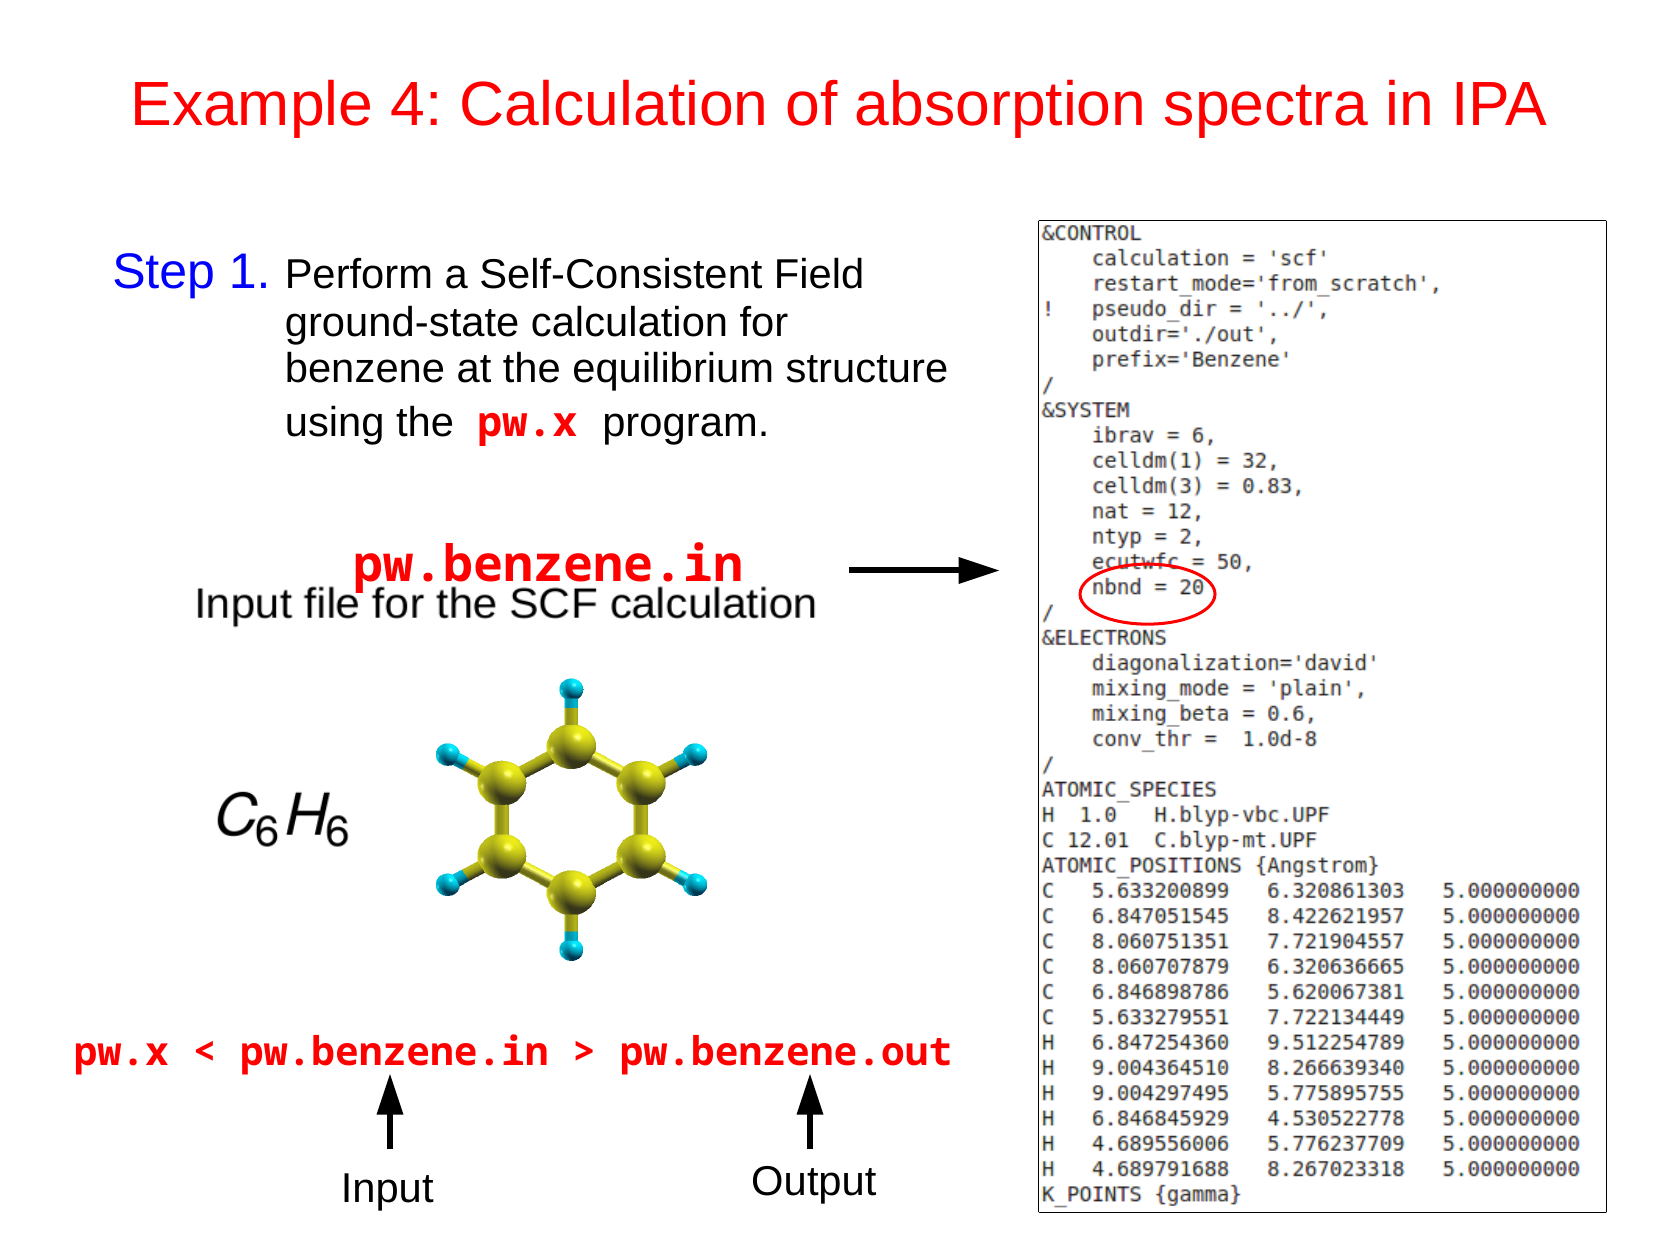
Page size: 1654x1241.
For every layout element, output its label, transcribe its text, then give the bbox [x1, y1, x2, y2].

picture [210, 779, 361, 853]
list Input [270, 1165, 490, 1241]
picture [188, 579, 823, 631]
title Example 4: Calculation of absorption spectra in IPA [84, 32, 1573, 175]
list pw.benzene.in [282, 527, 748, 598]
picture [420, 674, 721, 967]
list pw.x < pw.benzene.in > pw.benzene.out [3, 1023, 1024, 1111]
list Step 1. Perform a Self-Consistent Field ground-state calculation for benzene at the equilibrium structure using the pw.x program. [41, 242, 979, 493]
picture [1039, 221, 1606, 1212]
list Output [680, 1158, 901, 1241]
